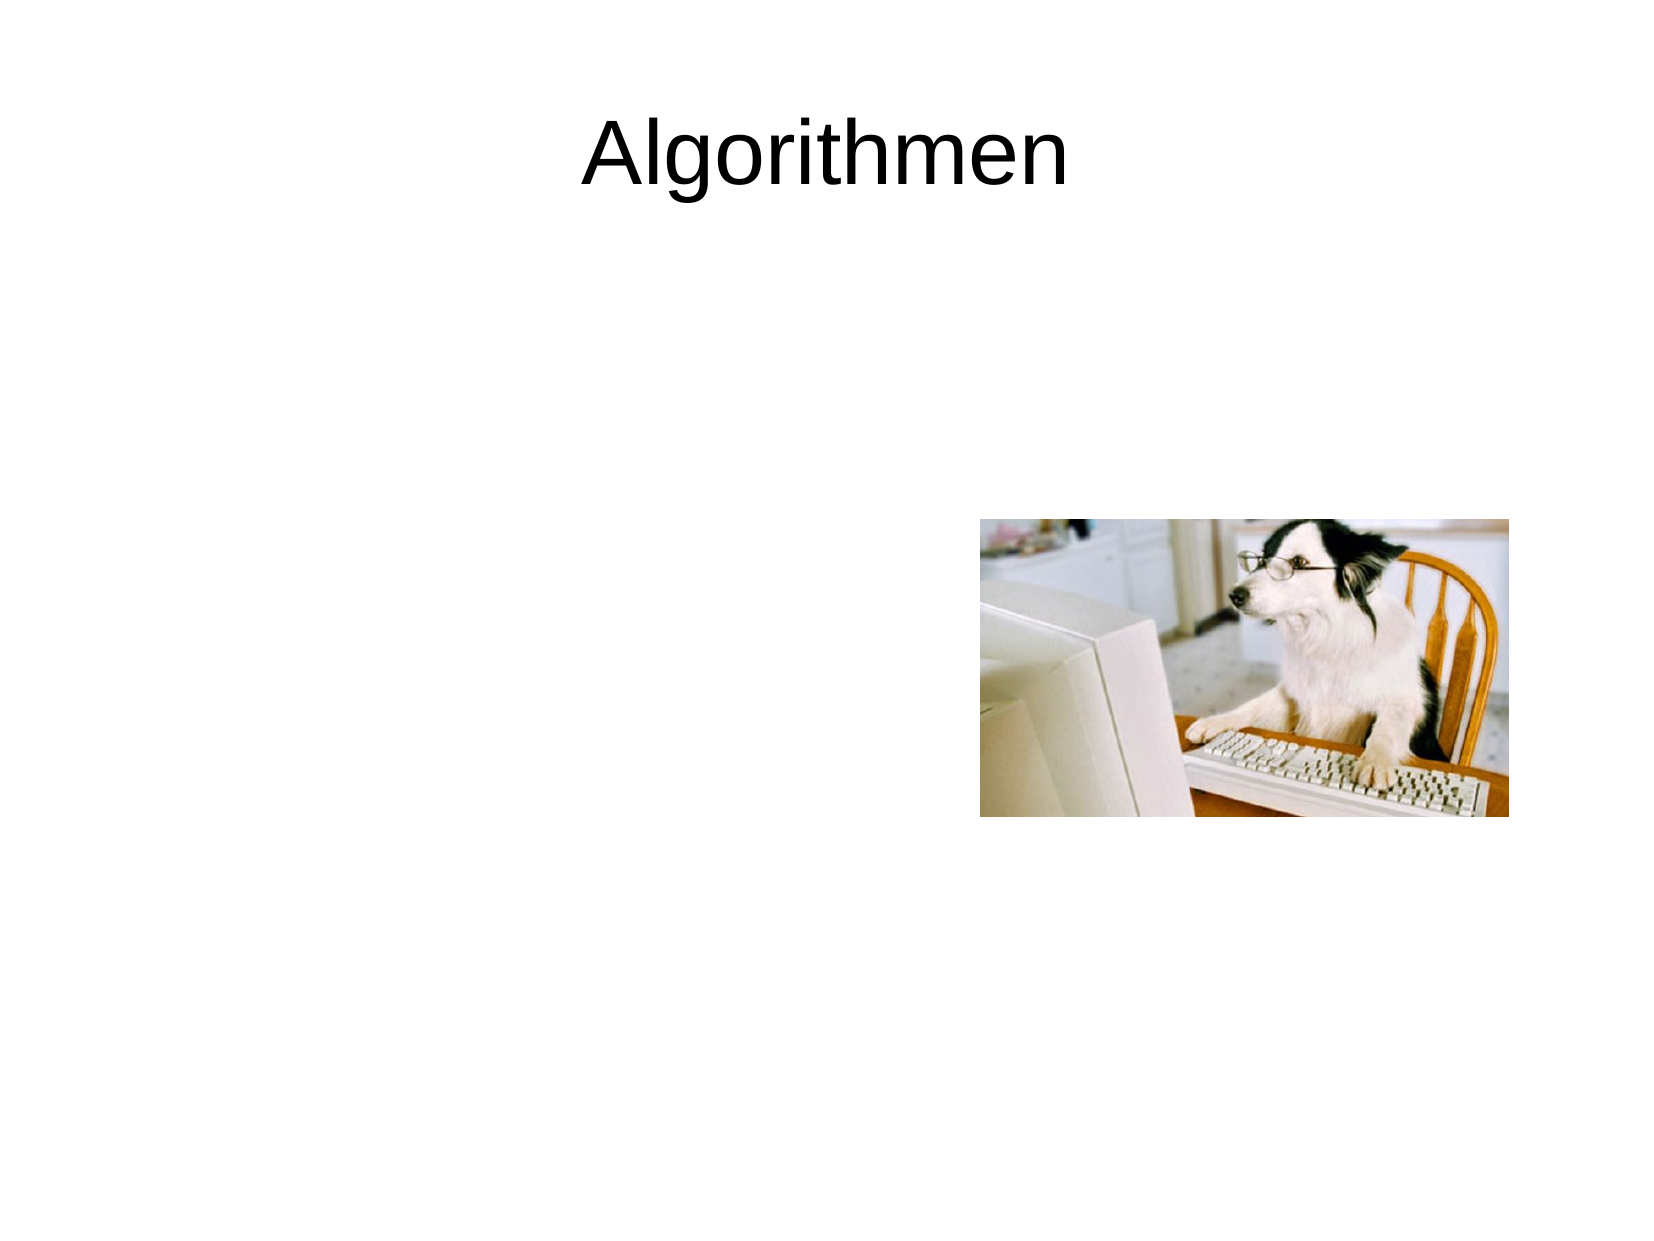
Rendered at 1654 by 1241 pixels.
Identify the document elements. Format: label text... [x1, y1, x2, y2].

picture [980, 519, 1509, 817]
title Algorithmen [82, 49, 1571, 257]
